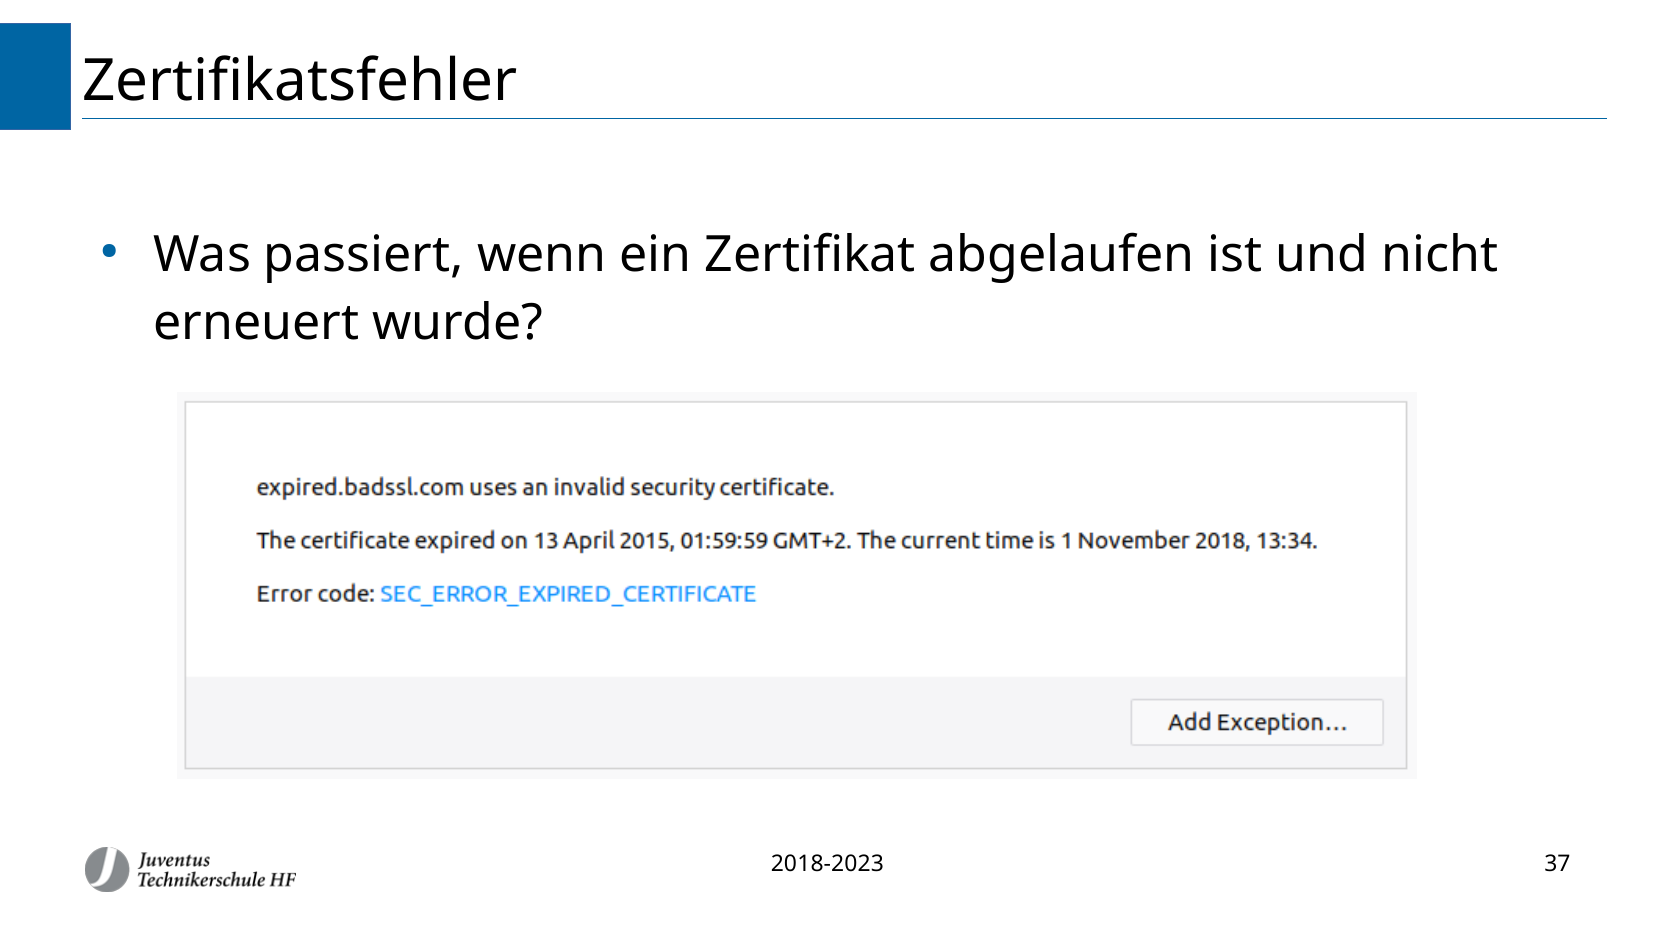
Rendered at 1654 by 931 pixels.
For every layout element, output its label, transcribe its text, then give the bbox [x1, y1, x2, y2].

picture [177, 392, 1417, 779]
list Was passiert, wenn ein Zertifikat abgelaufen ist und nicht erneuert wurde? [82, 217, 1571, 758]
title Zertifikatsfehler [82, 37, 1571, 119]
picture [85, 847, 296, 892]
